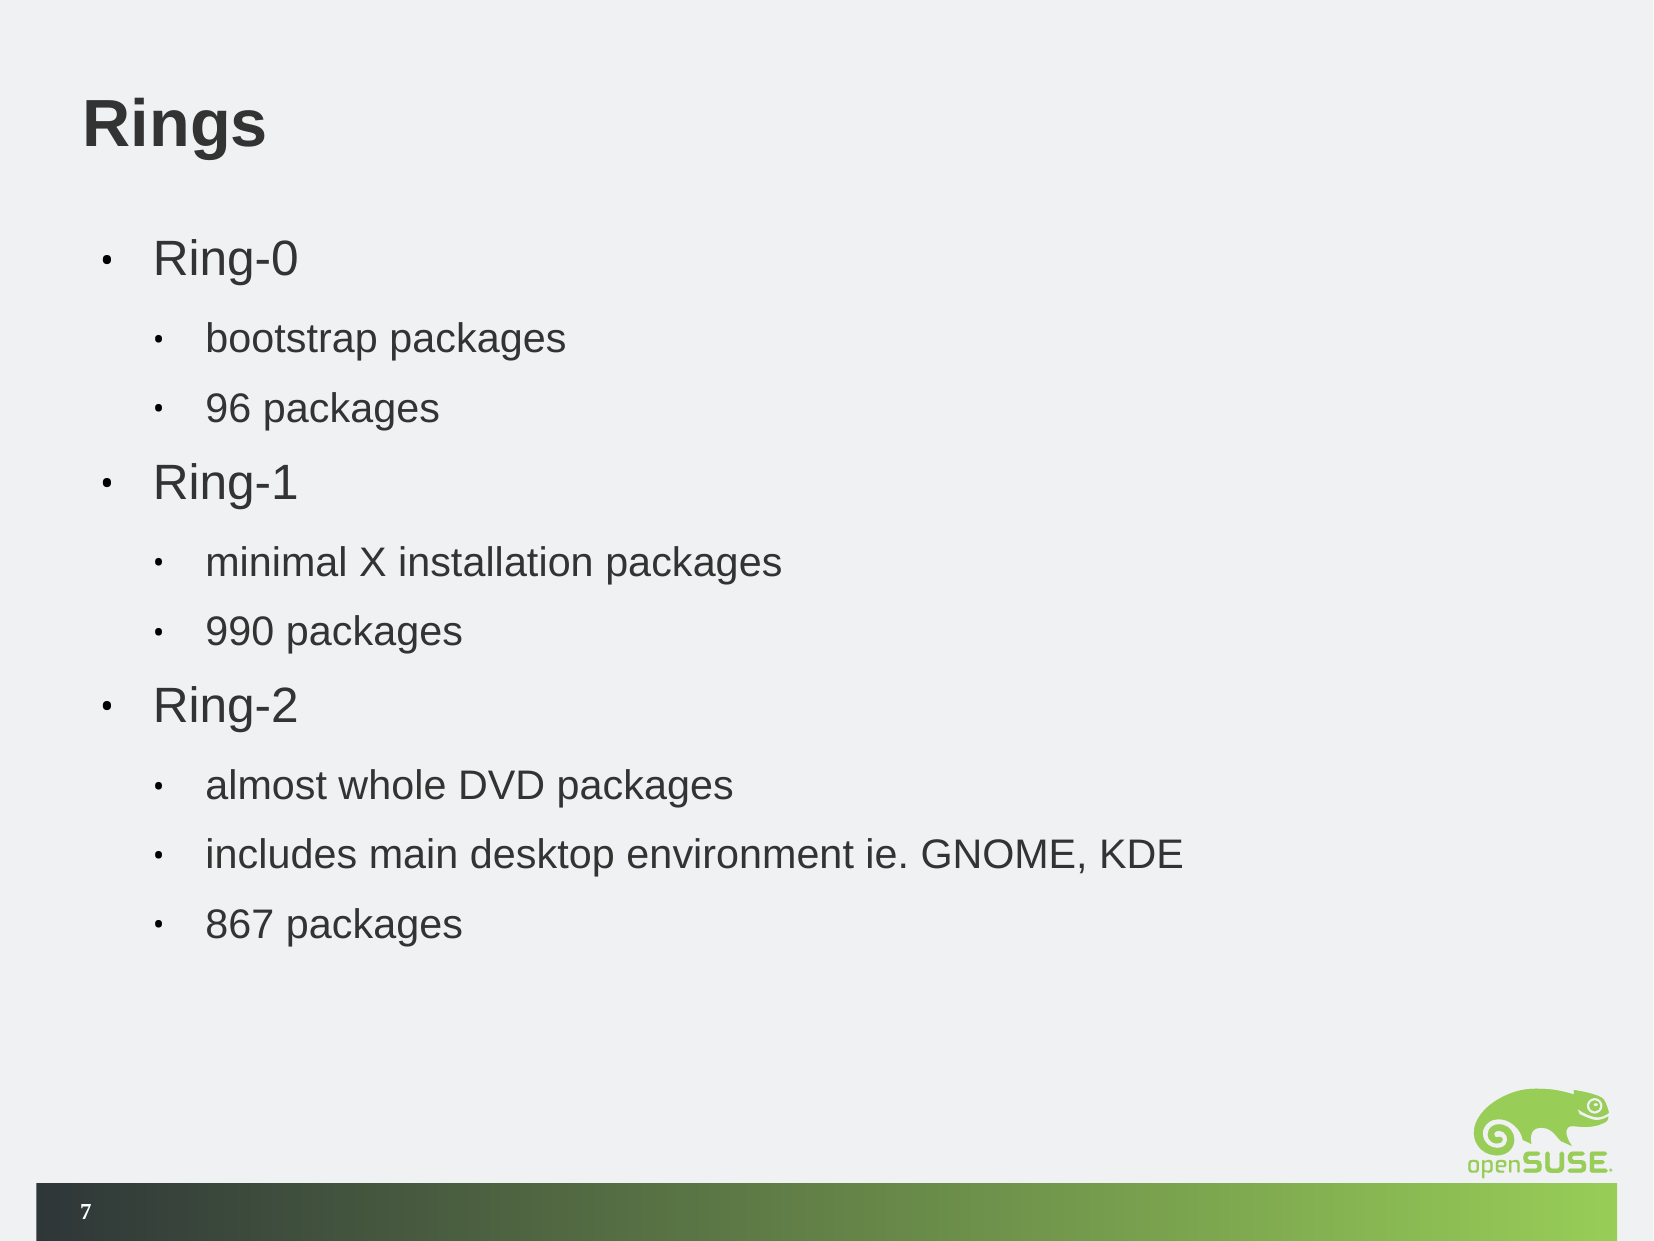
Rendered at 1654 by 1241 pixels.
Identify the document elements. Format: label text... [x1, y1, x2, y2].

list Ring-0 bootstrap packages 96 packages Ring-1 minimal X installation packages 990 packages Ring-2 almost whole DVD packages includes main desktop environment ie. GNOME, KDE 867 packages [82, 231, 1571, 951]
title Rings [82, 49, 1571, 198]
picture [0, 0, 1654, 1241]
